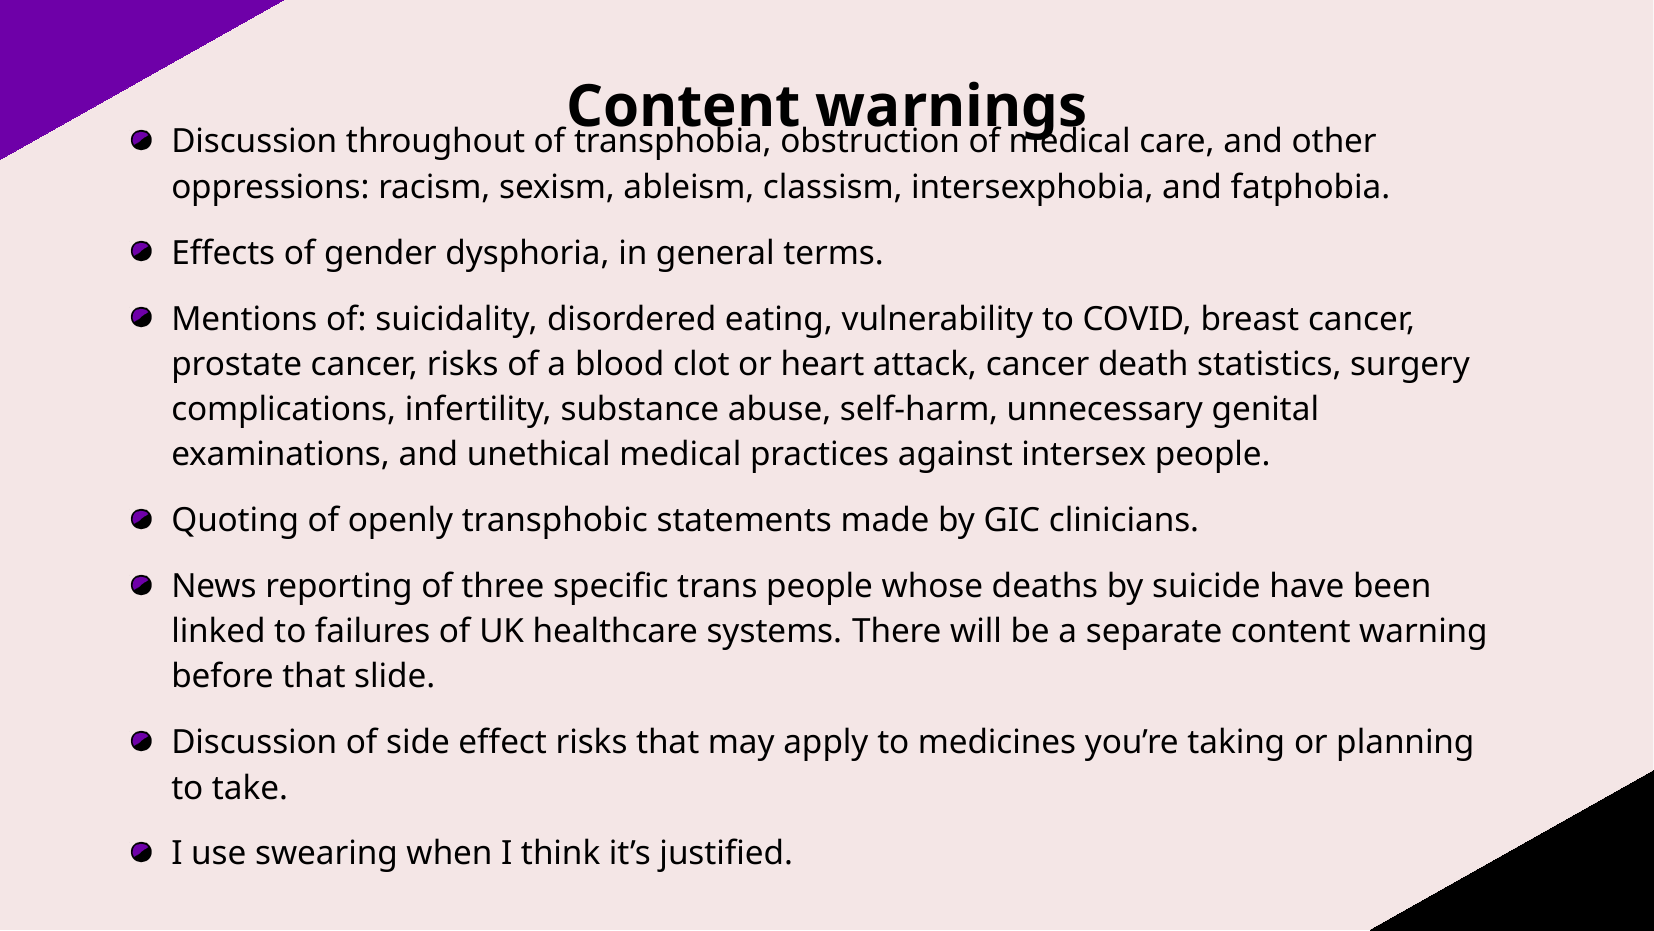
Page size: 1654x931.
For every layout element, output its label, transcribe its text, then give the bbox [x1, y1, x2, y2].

text_box [1370, 770, 1654, 931]
picture [129, 840, 153, 864]
picture [129, 128, 153, 152]
subtitle Discussion throughout of transphobia, obstruction of medical care, and other oppressions: racism, sexism, ableism, classism, intersexphobia, and fatphobia. Effects of gender dysphoria, in general terms. Mentions of: suicidality, disordered eating, vulnerability to COVID, breast cancer, prostate cancer, risks of a blood clot or heart attack, cancer death statistics, surgery complications, infertility, substance abuse, self-harm, unnecessary genital examinations, and unethical medical practices against intersex people. Quoting of openly transphobic statements made by GIC clinicians. News reporting of three specific trans people whose deaths by suicide have been linked to failures of UK healthcare systems. There will be a separate content warning before that slide. Discussion of side effect risks that may apply to medicines you’re taking or planning to take. I use swearing when I think it’s justified. [129, 153, 1512, 839]
text_box [0, 0, 284, 160]
title Content warnings [82, 45, 1571, 164]
